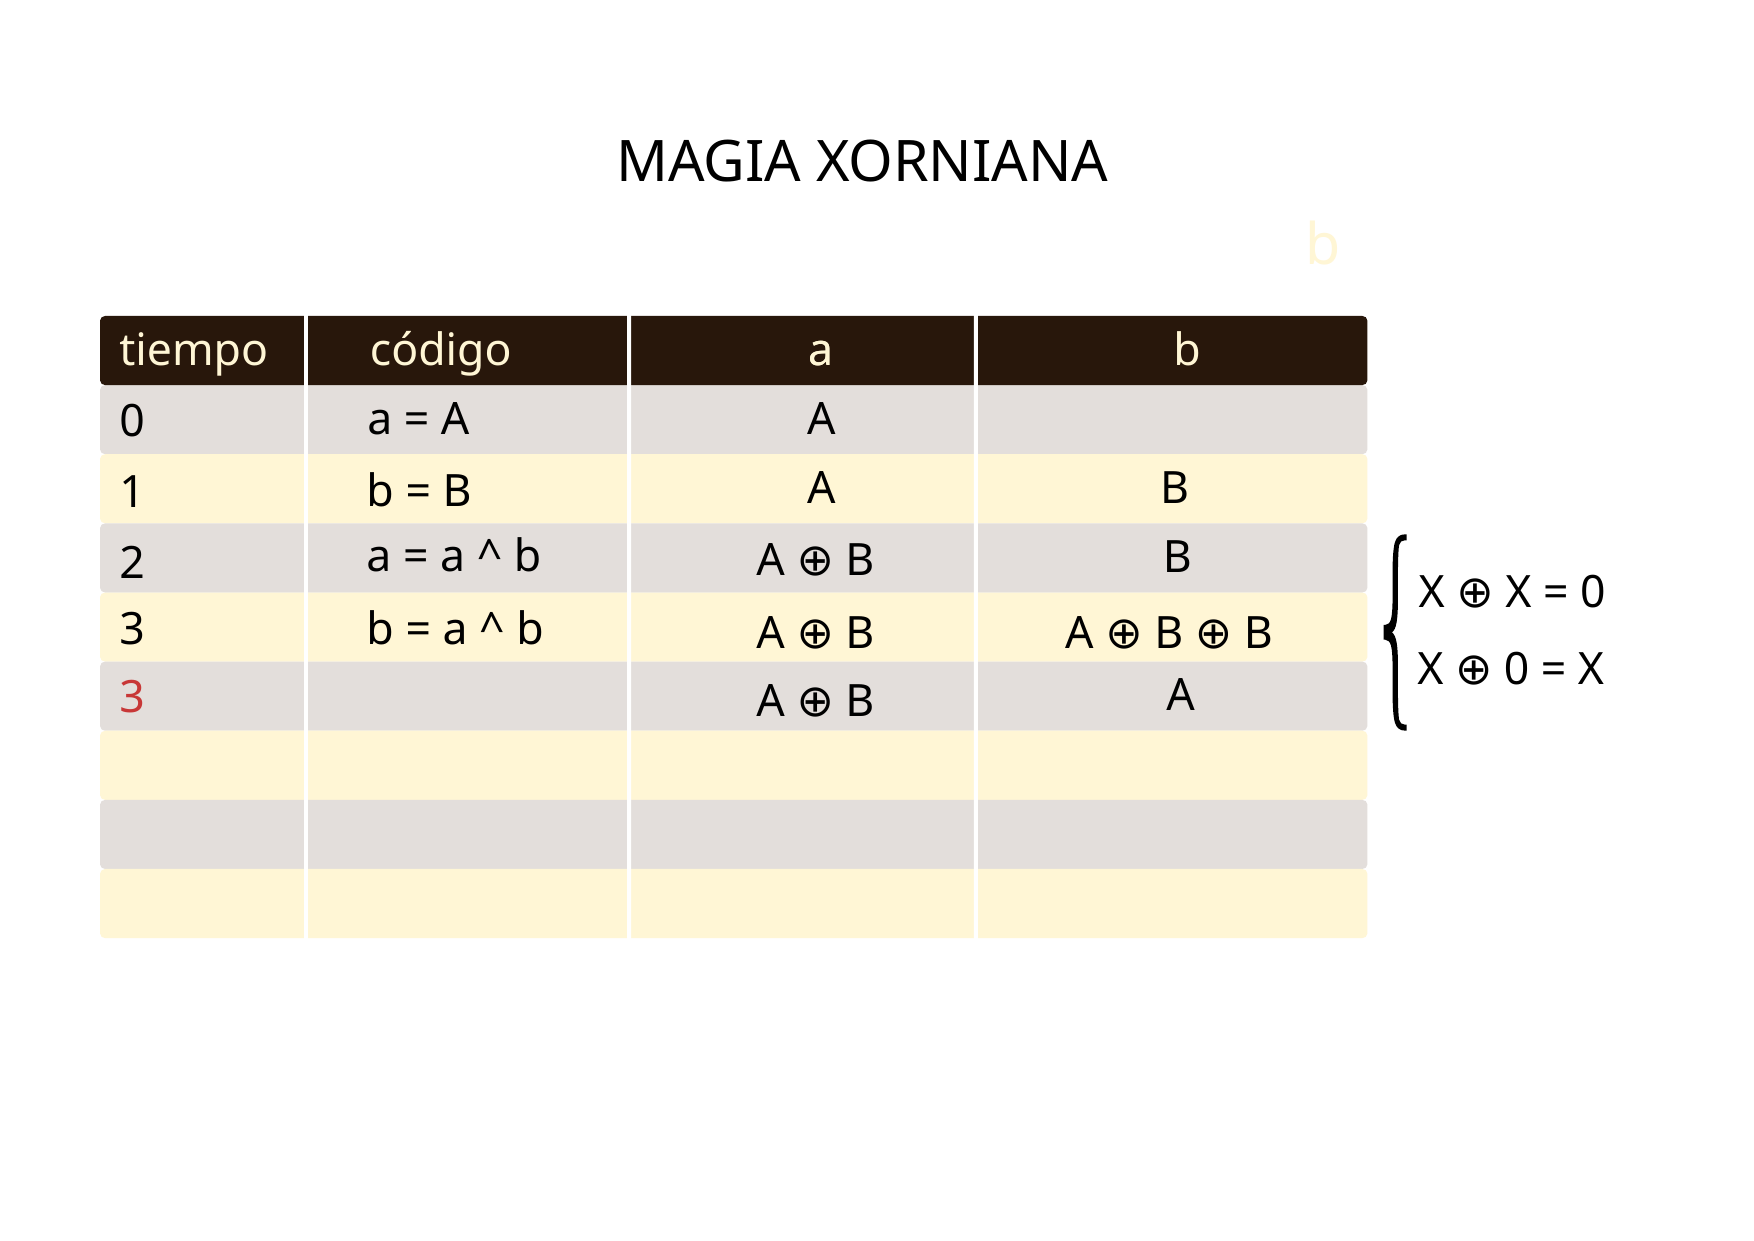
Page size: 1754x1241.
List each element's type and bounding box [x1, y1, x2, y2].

picture [69, 60, 1678, 1198]
